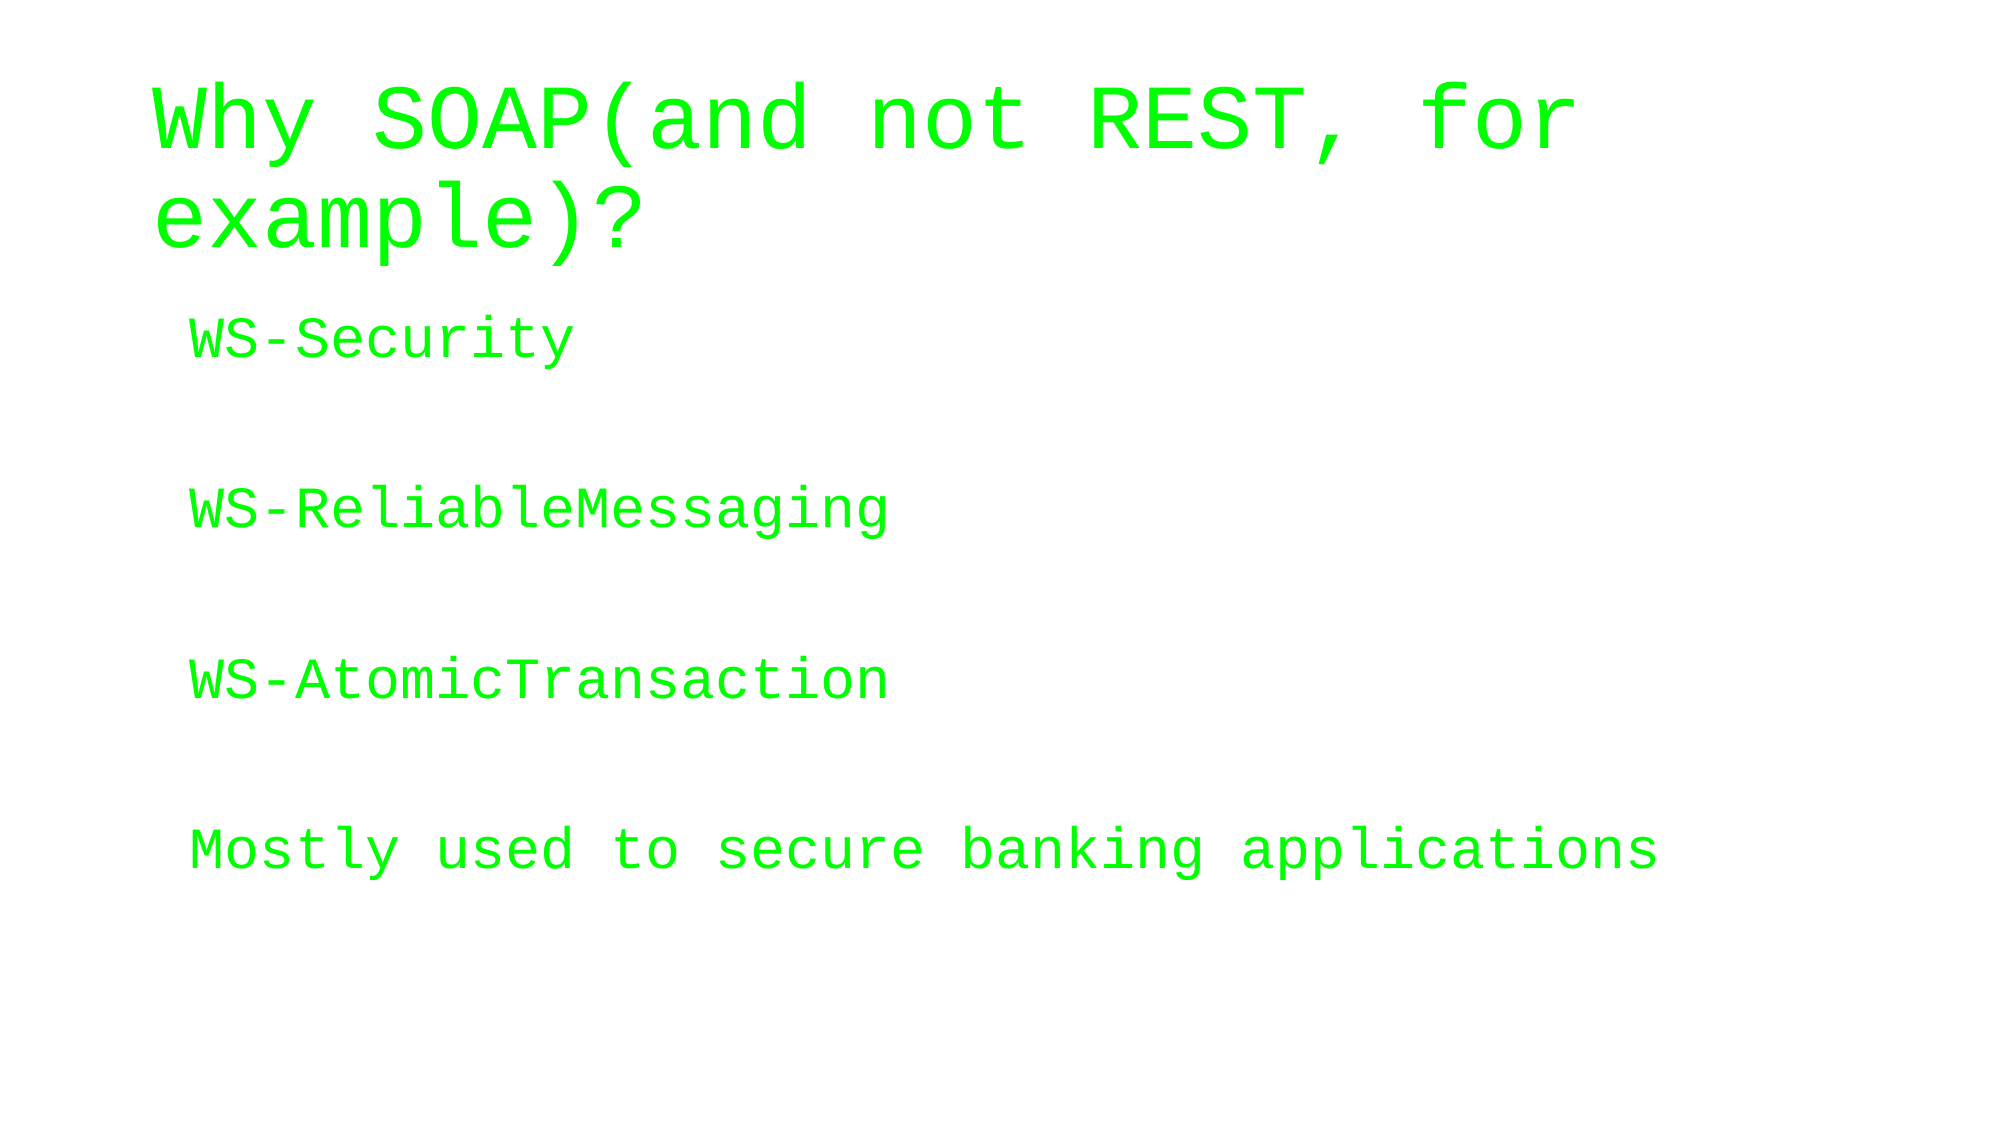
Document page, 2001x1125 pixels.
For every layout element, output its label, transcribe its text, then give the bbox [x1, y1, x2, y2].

list WS-Security WS-ReliableMessaging WS-AtomicTransaction Mostly used to secure banking applications [137, 299, 1863, 1014]
title Why SOAP(and not REST, for example)? [137, 59, 1863, 278]
